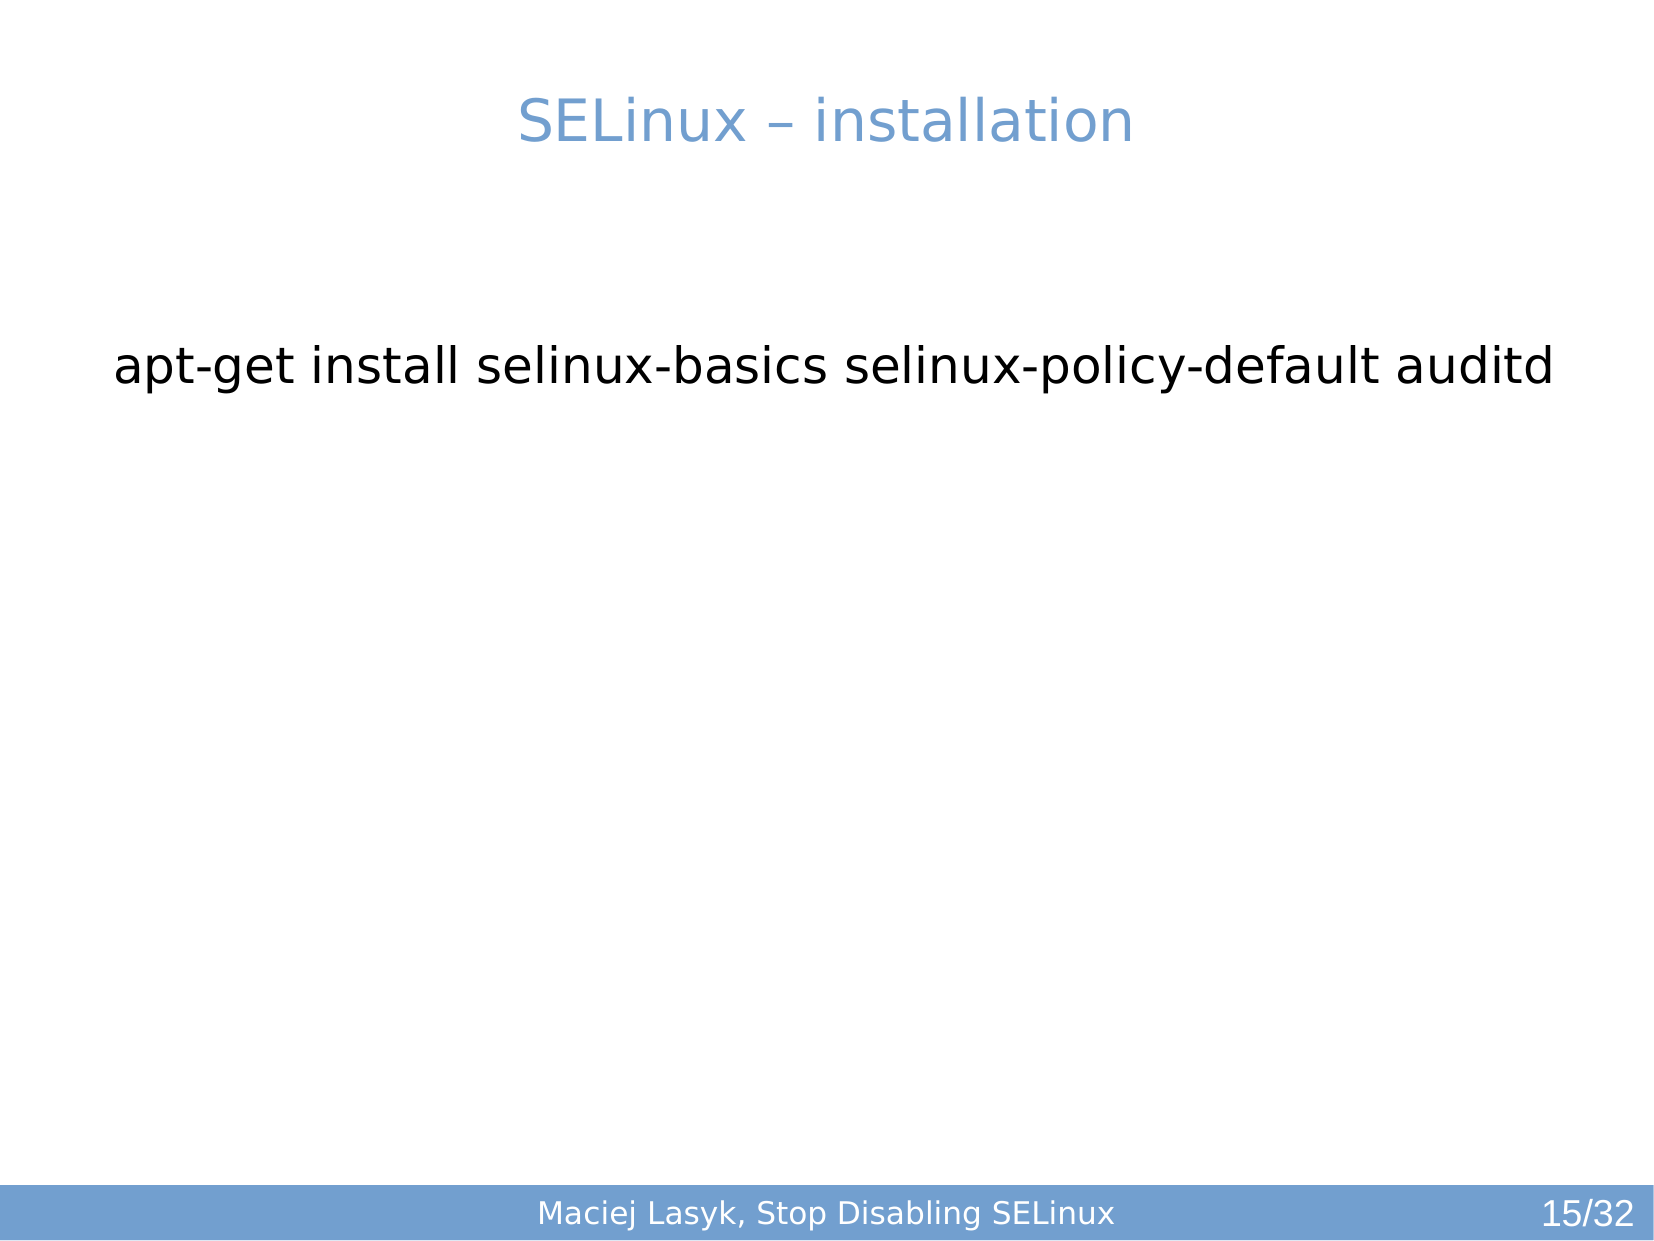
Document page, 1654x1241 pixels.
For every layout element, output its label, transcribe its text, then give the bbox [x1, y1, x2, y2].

text_box [0, 1185, 1515, 1241]
text_box apt-get install selinux-basics selinux-policy-default auditd [82, 300, 1572, 374]
text_box [1650, 1185, 1654, 1241]
text_box 15/32 [1515, 1185, 1650, 1241]
text_box SELinux – installation [502, 79, 1152, 163]
text_box Maciej Lasyk, Stop Disabling SELinux [522, 1188, 1132, 1240]
